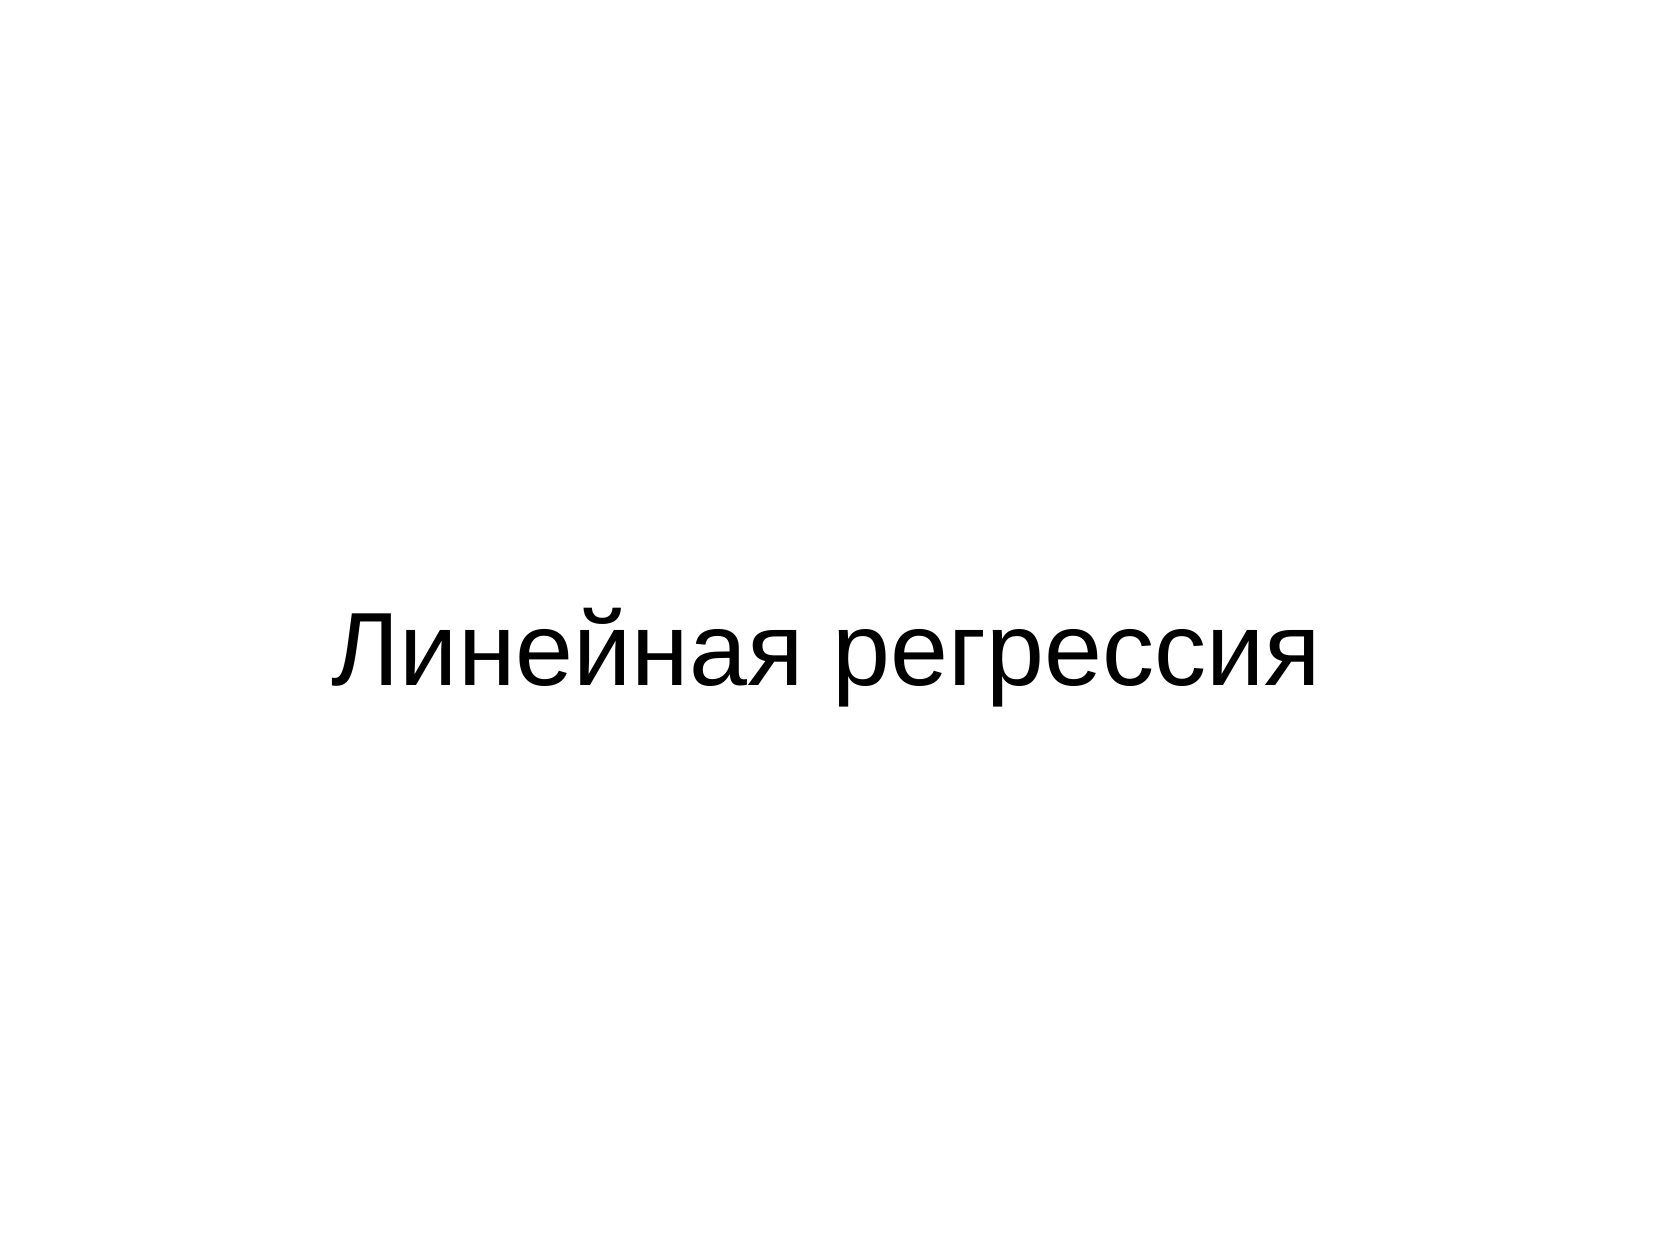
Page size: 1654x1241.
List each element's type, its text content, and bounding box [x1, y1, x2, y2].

subtitle Линейная регрессия [82, 290, 1571, 1010]
